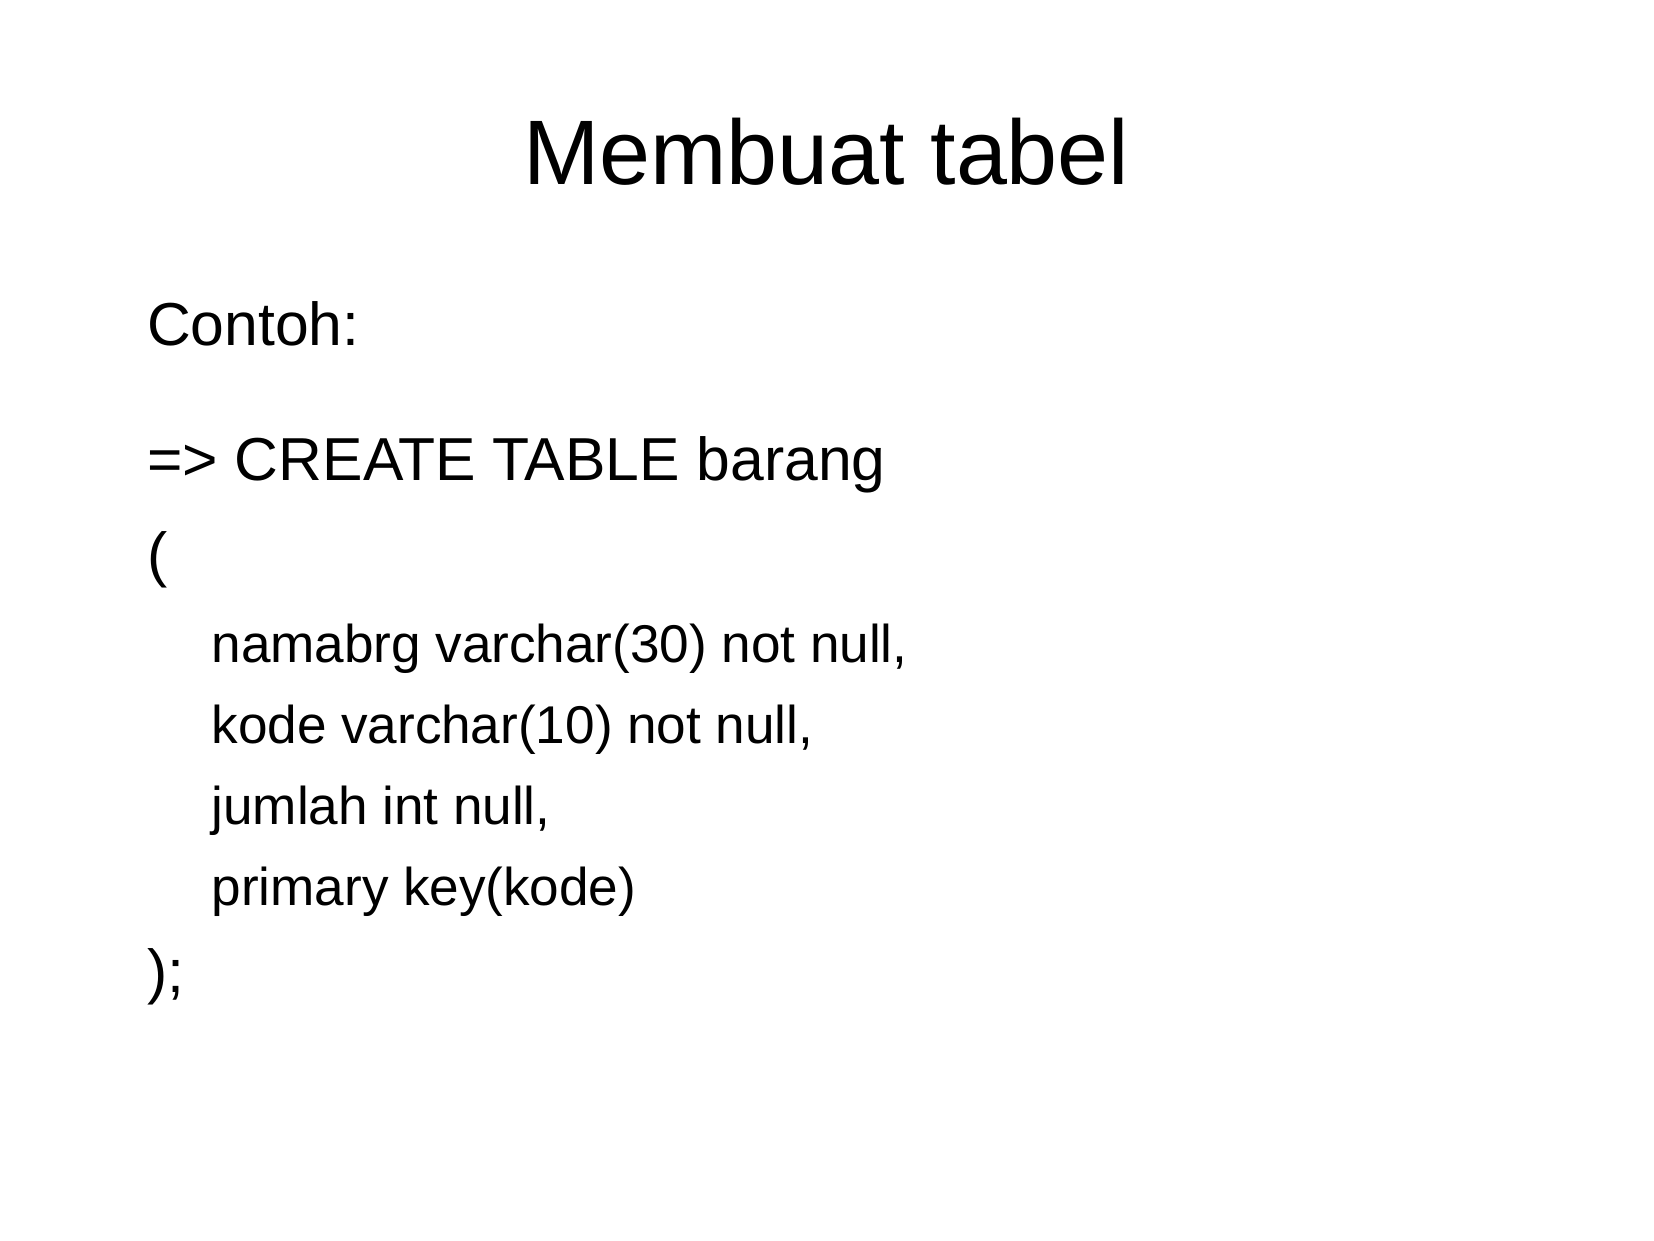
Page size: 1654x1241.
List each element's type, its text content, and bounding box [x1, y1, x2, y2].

list Contoh: => CREATE TABLE barang ( namabrg varchar(30) not null, kode varchar(10) not null, jumlah int null, primary key(kode) ); [82, 290, 1571, 1010]
title Membuat tabel [82, 49, 1571, 257]
